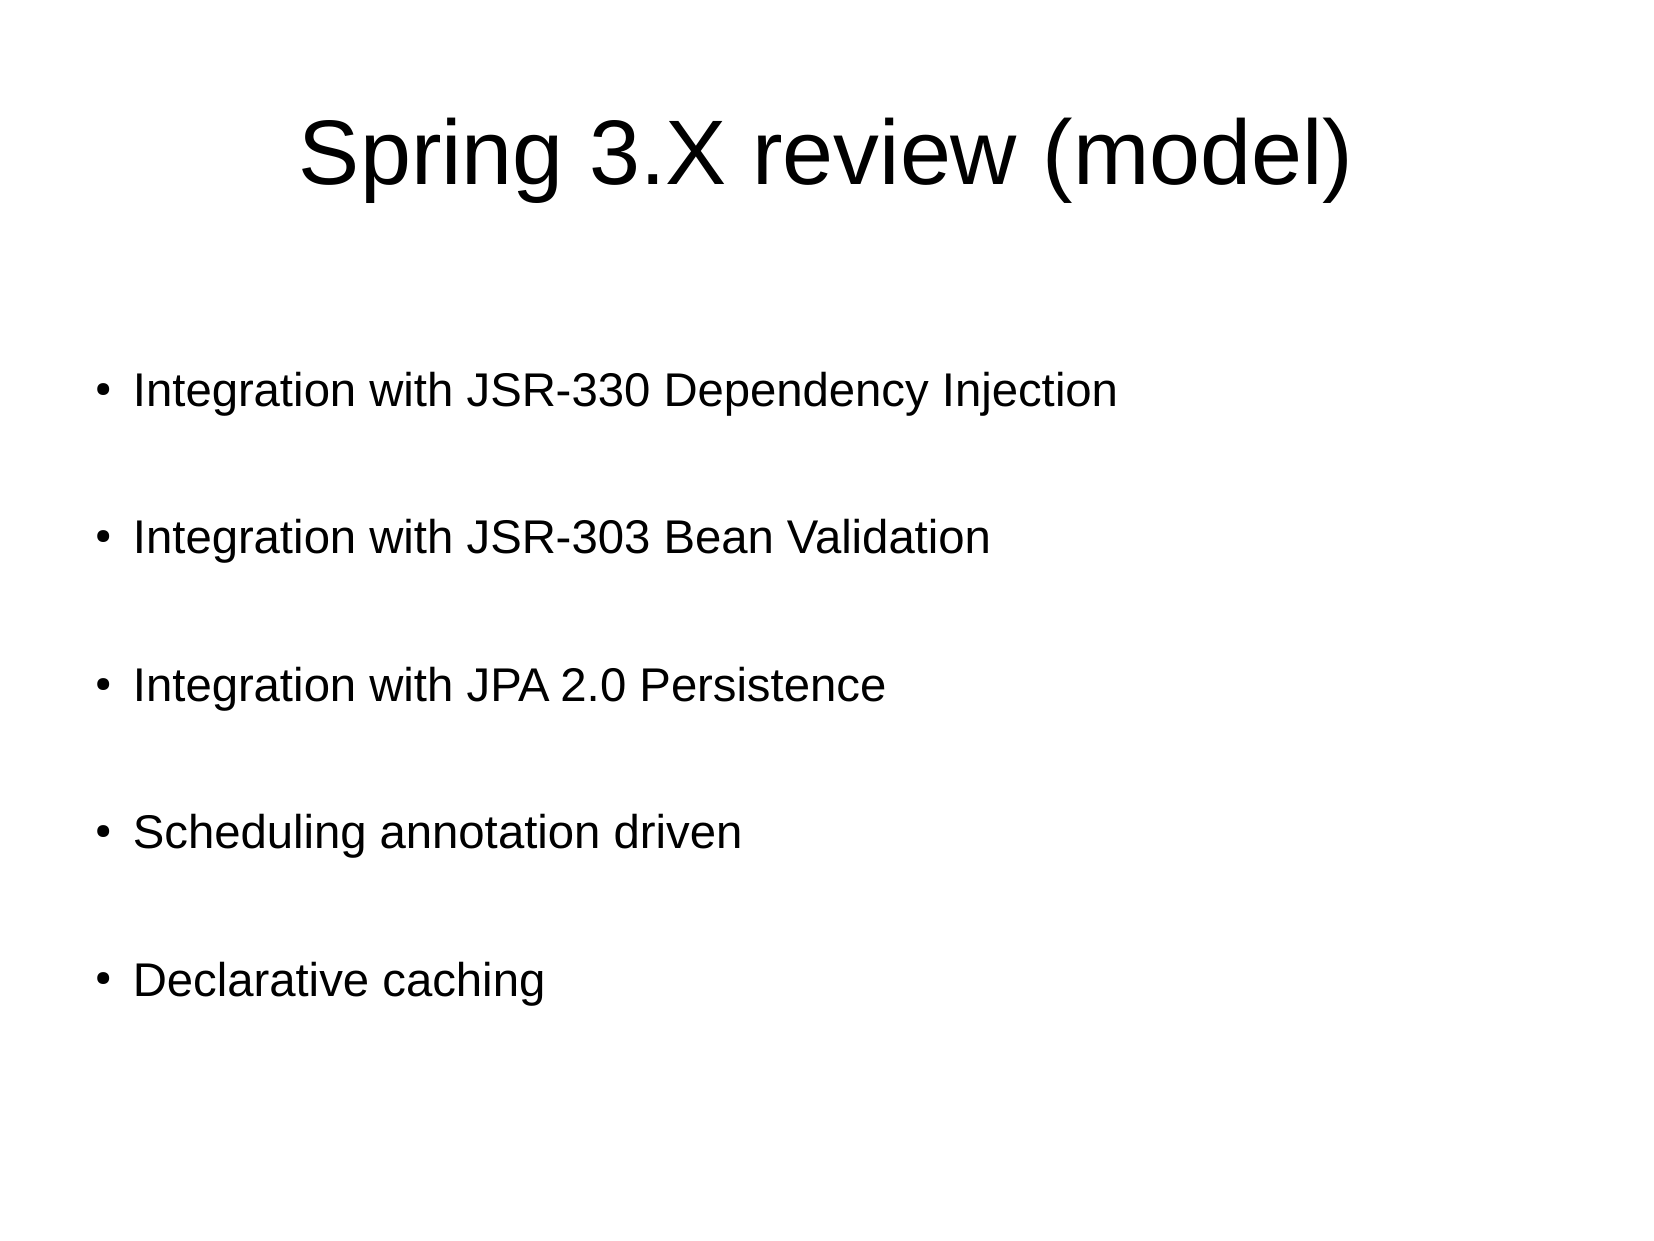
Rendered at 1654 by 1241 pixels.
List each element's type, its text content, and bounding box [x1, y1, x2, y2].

title Spring 3.X review (model) [82, 49, 1571, 257]
list Integration with JSR-330 Dependency Injection Integration with JSR-303 Bean Validation Integration with JPA 2.0 Persistence Scheduling annotation driven Declarative caching [82, 290, 1538, 1010]
